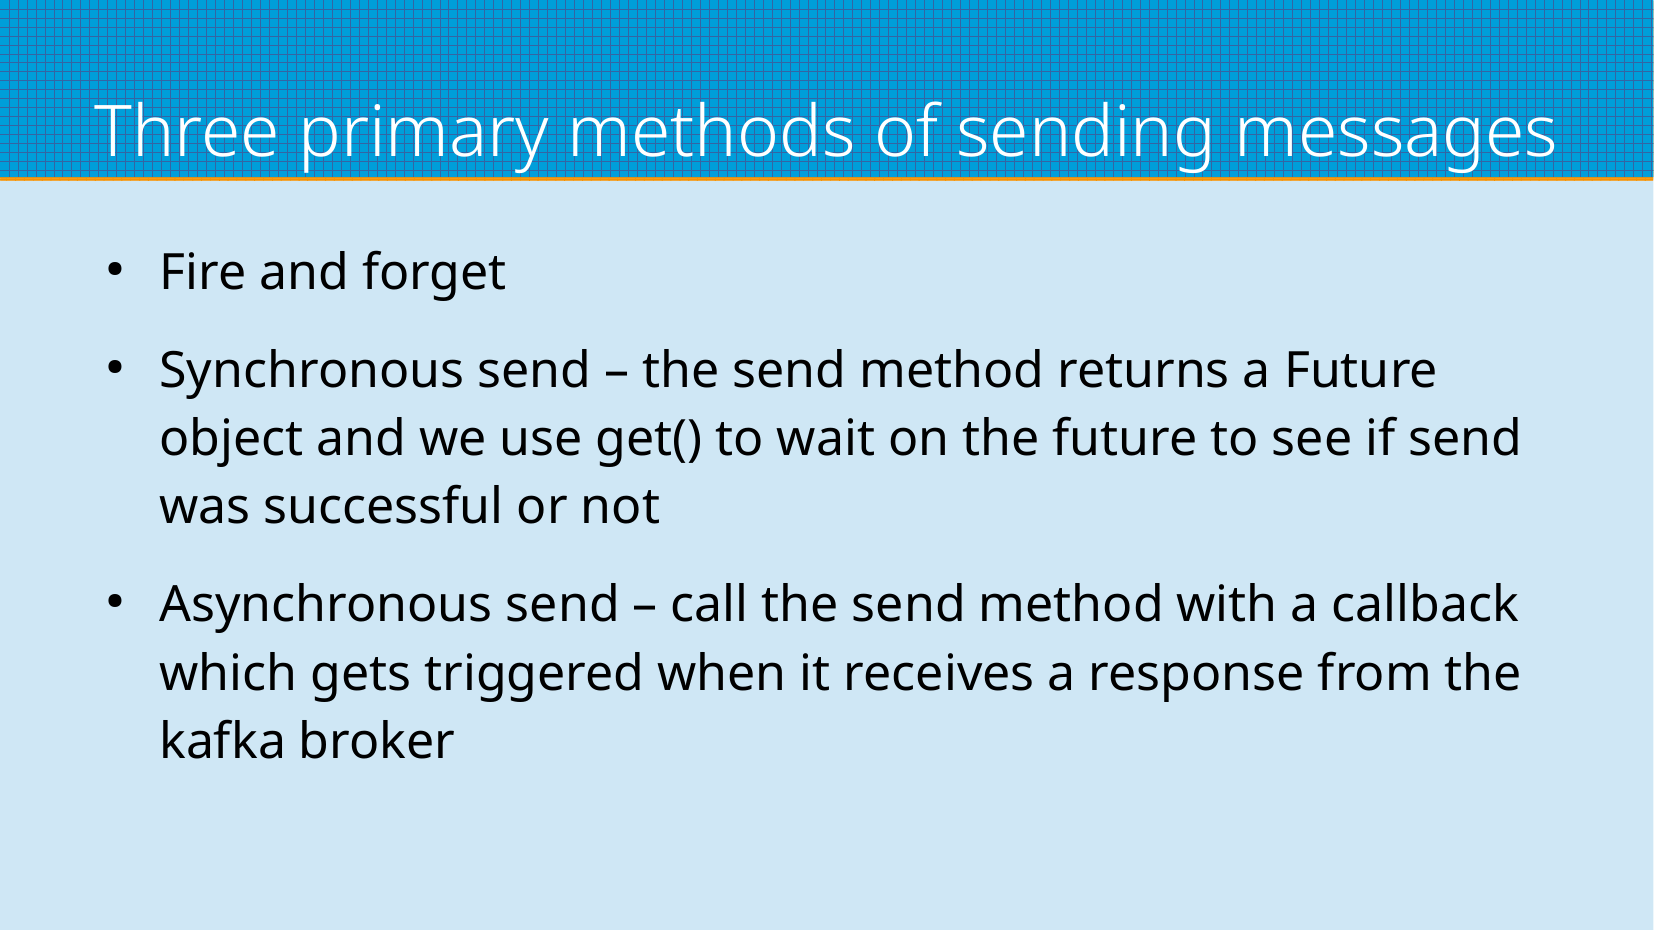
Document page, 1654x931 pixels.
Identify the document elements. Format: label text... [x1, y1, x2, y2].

title Three primary methods of sending messages [88, 14, 1565, 178]
list Fire and forget Synchronous send – the send method returns a Future object and we use get() to wait on the future to see if send was successful or not Asynchronous send – call the send method with a callback which gets triggered when it receives a response from the kafka broker [88, 236, 1565, 813]
